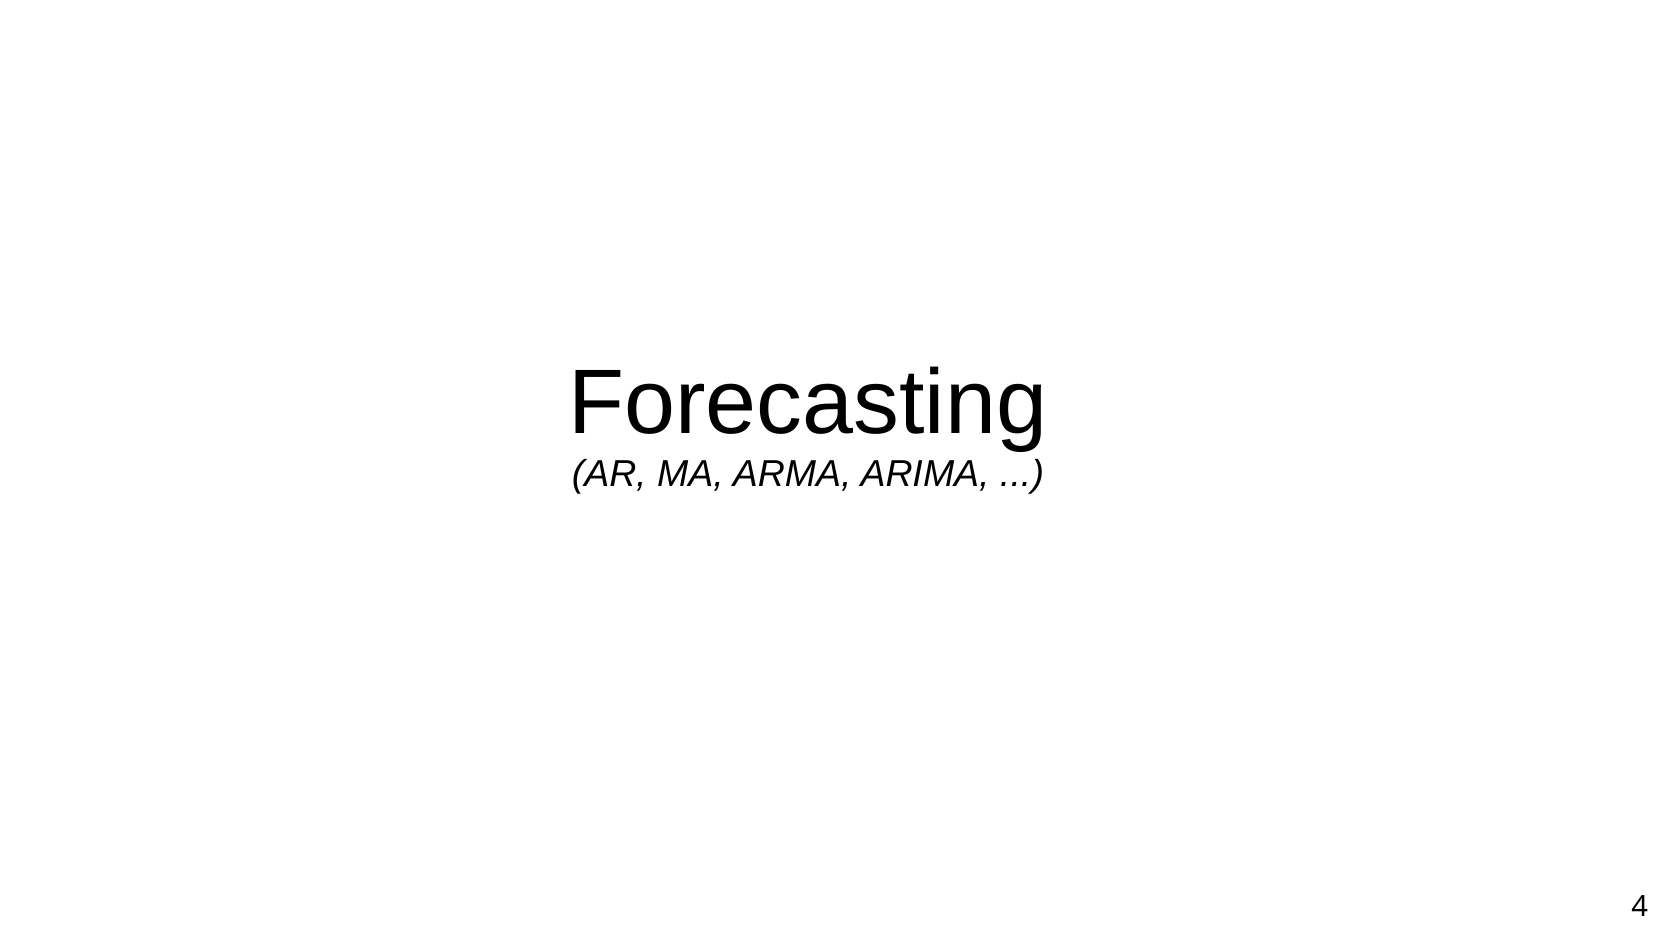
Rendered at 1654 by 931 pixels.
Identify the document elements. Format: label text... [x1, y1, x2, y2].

title Forecasting (AR, MA, ARMA, ARIMA, ...) [64, 344, 1553, 501]
